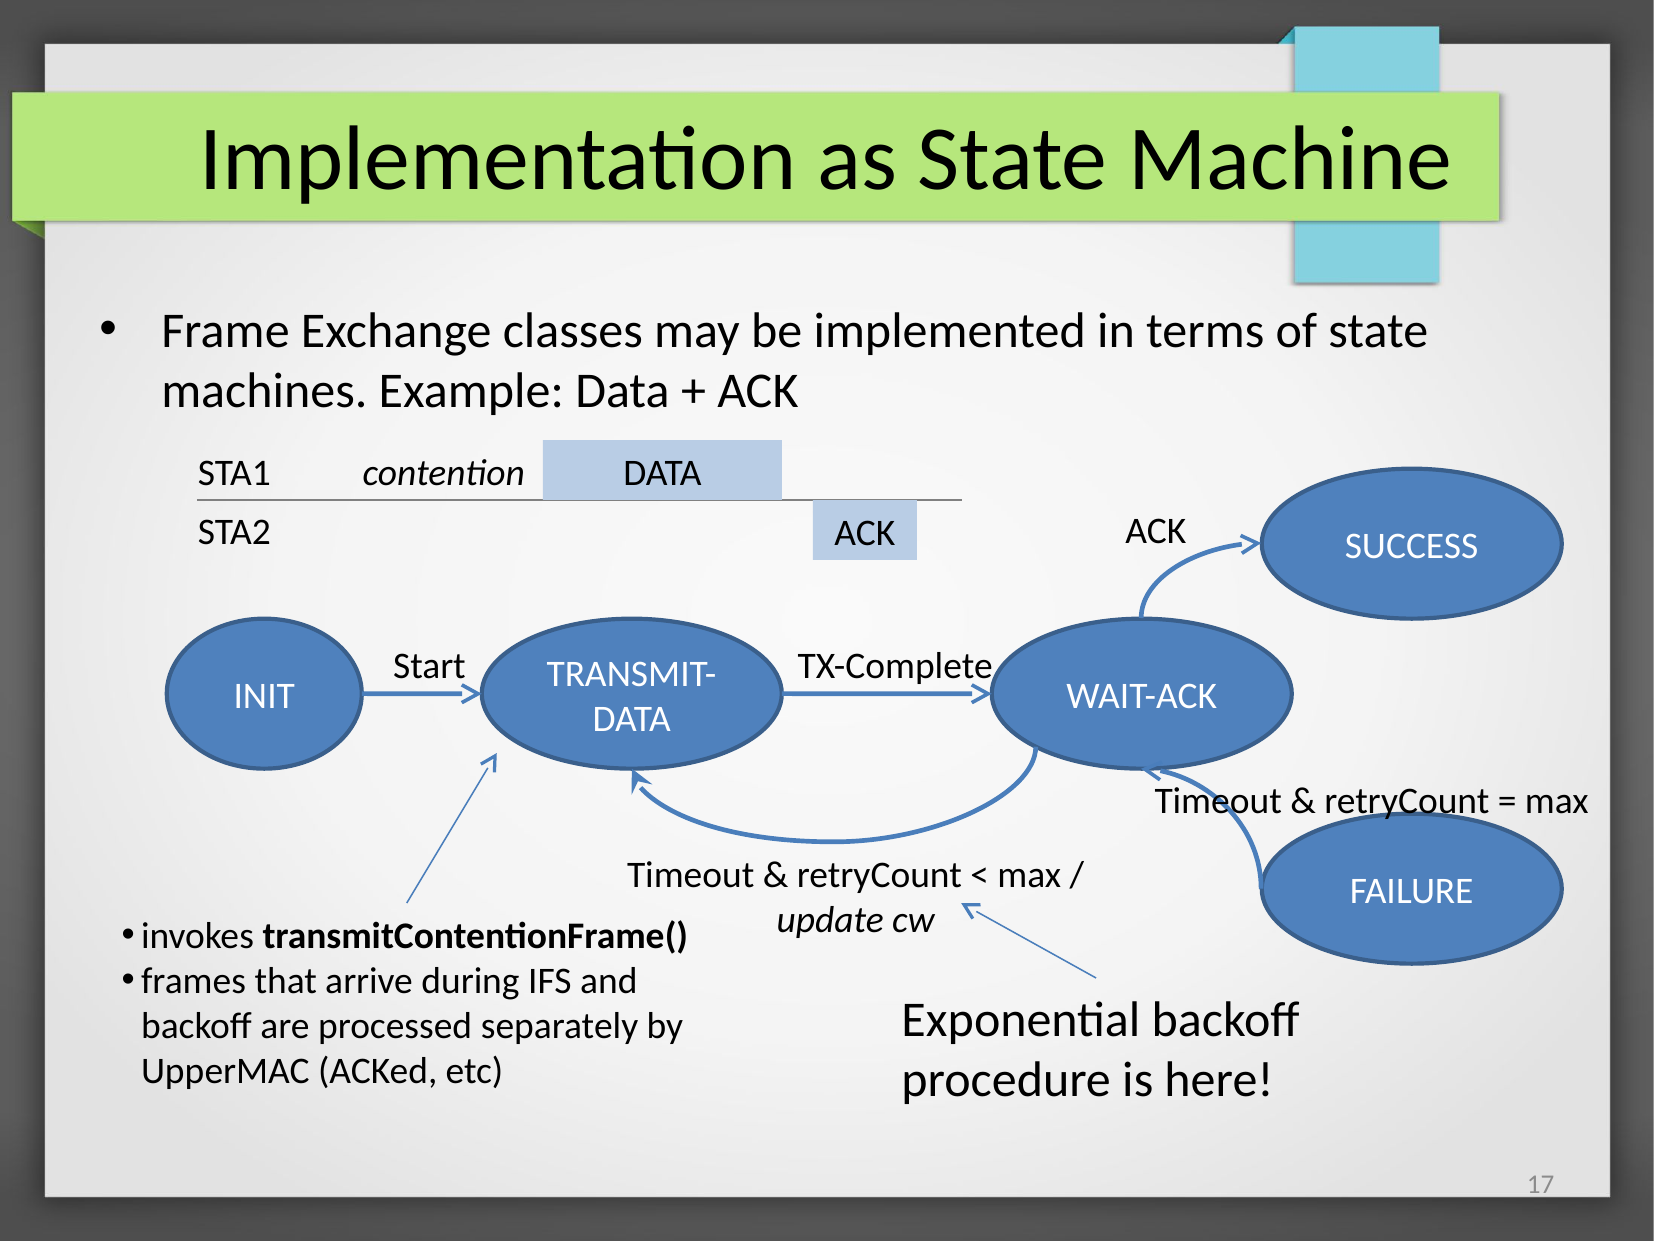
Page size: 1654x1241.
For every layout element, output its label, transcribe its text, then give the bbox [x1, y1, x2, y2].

slide_number <number> [1185, 1149, 1571, 1216]
text_box FAILURE [1261, 829, 1562, 964]
text_box Exponential backoff procedure is here! [886, 978, 1397, 1114]
text_box Start [378, 633, 481, 694]
text_box Timeout & retryCount = max [1139, 768, 1604, 829]
text_box DATA [542, 440, 782, 500]
text_box contention [347, 440, 540, 500]
text_box TRANSMIT- DATA [481, 618, 782, 769]
text_box STA2 [183, 499, 286, 560]
text_box Timeout & retryCount < max / update cw [612, 842, 1100, 948]
text_box INIT [166, 618, 362, 769]
title Implementation as State Machine [82, 49, 1571, 257]
text_box ACK [1110, 498, 1202, 559]
text_box ACK [812, 500, 917, 560]
text_box STA1 [183, 440, 286, 499]
picture [0, 0, 1654, 1241]
text_box SUCCESS [1261, 468, 1562, 619]
text_box invokes transmitContentionFrame() frames that arrive during IFS and backoff are processed separately by UpperMAC (ACKed, etc) [106, 903, 707, 1099]
list Frame Exchange classes may be implemented in terms of state machines. Example: Data + ACK [82, 289, 1571, 486]
text_box TX-Complete [783, 633, 1008, 694]
text_box WAIT-ACK [991, 618, 1292, 769]
